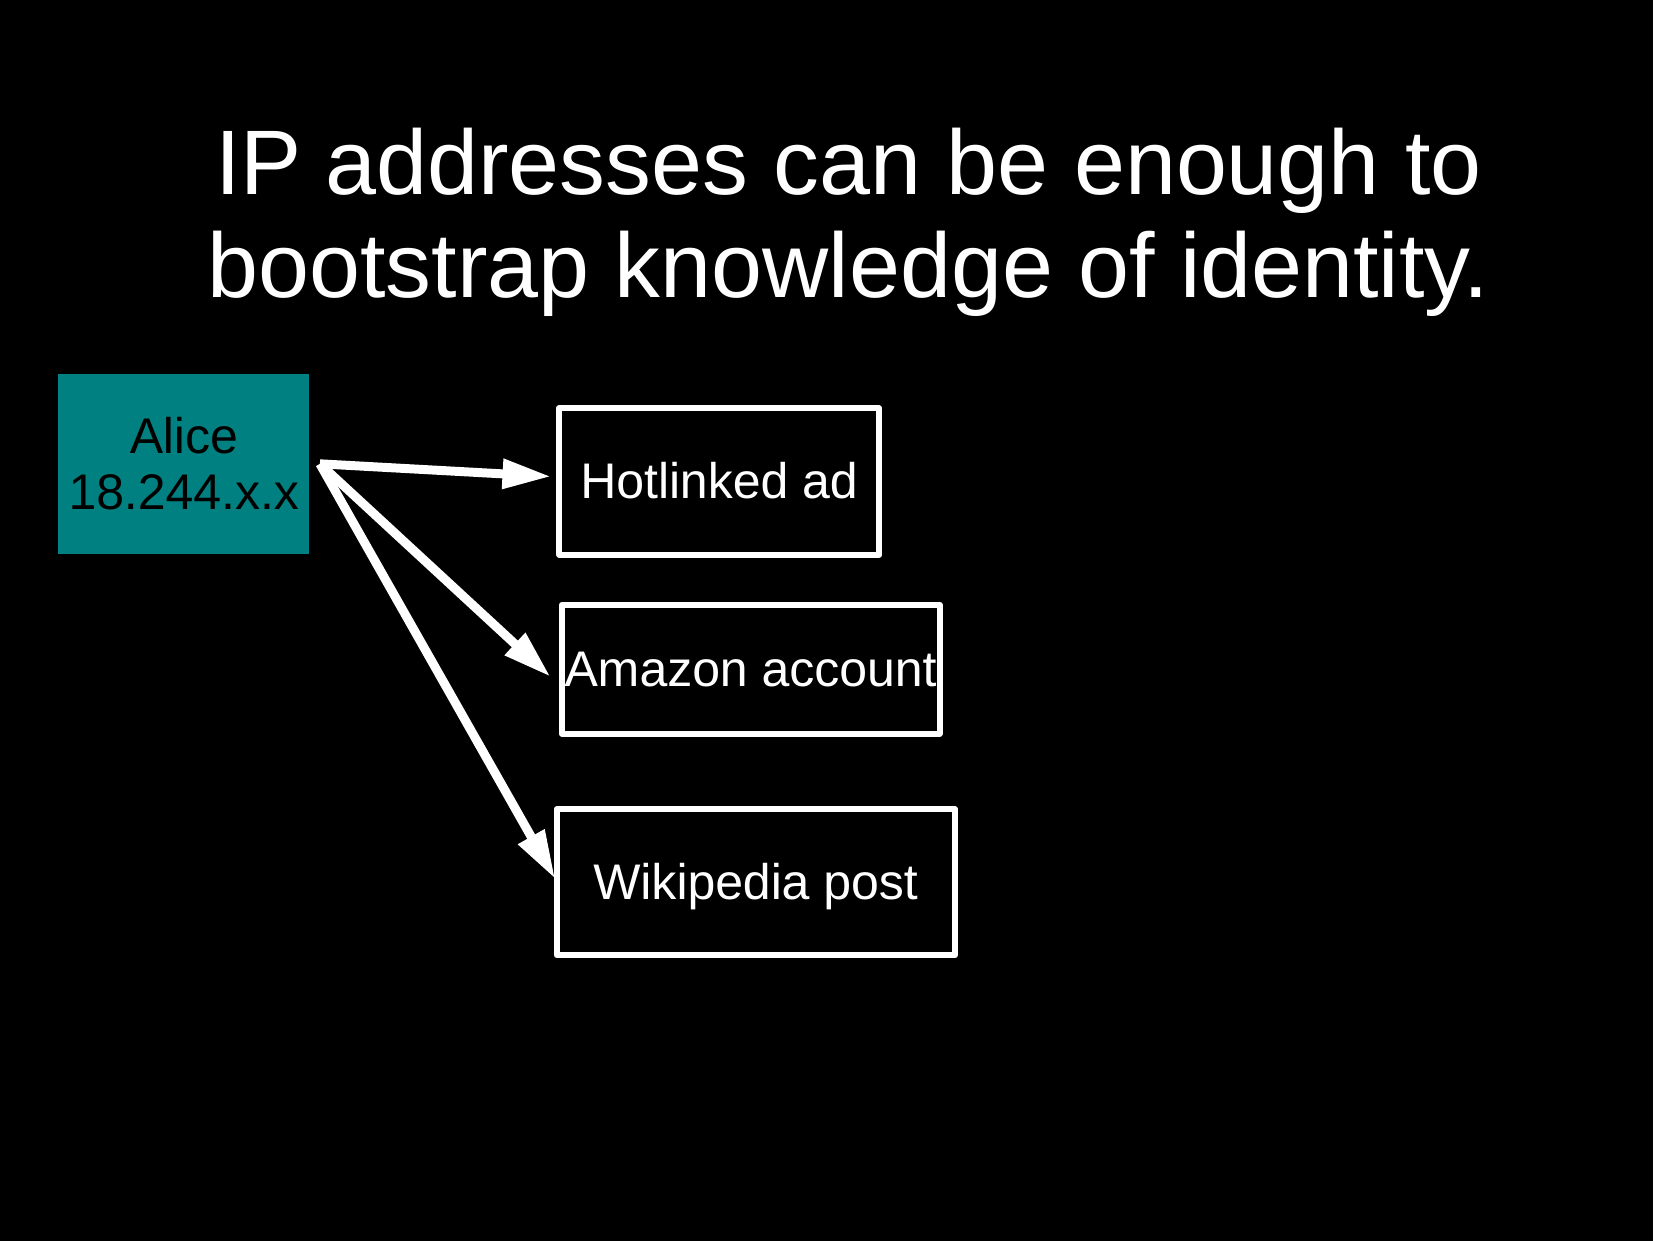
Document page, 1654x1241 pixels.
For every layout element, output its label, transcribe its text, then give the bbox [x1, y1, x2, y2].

title IP addresses can be enough to bootstrap knowledge of identity. [121, 100, 1578, 328]
text_box Hotlinked ad [559, 408, 880, 555]
text_box Alice 18.244.x.x [57, 373, 310, 555]
text_box [418, 514, 633, 590]
text_box [418, 562, 448, 590]
text_box Amazon account [561, 604, 940, 734]
text_box Wikipedia post [556, 809, 955, 956]
